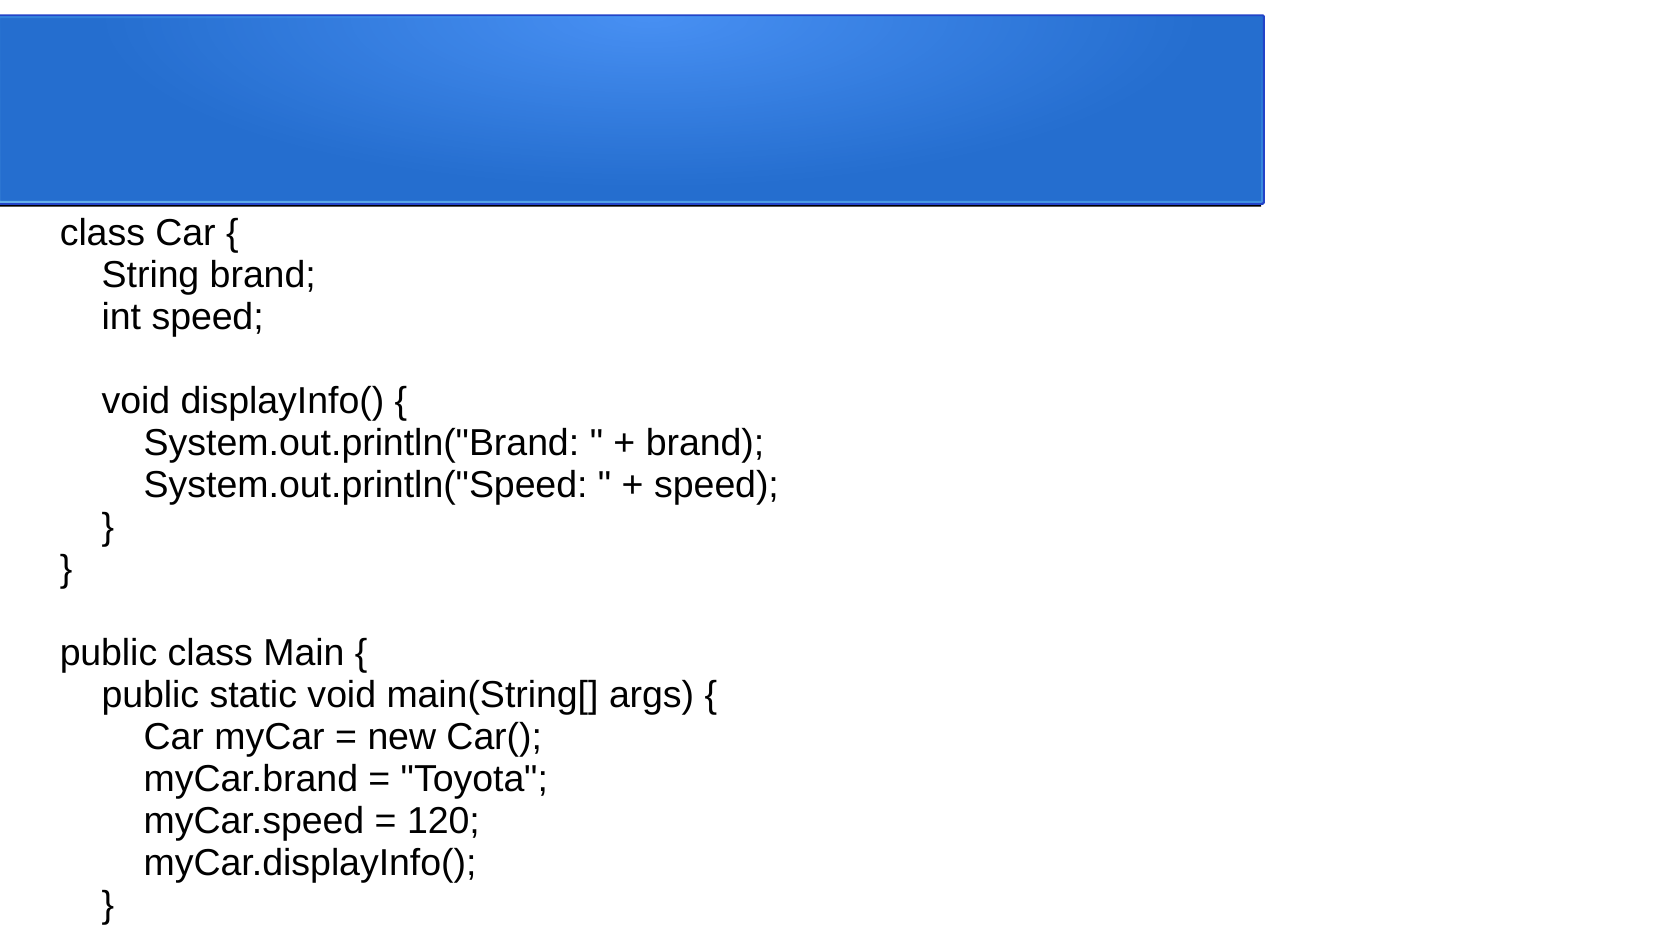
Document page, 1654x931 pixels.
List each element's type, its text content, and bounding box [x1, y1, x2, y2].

text_box class Car { String brand; int speed; void displayInfo() { System.out.println("Brand: " + brand); System.out.println("Speed: " + speed); } } public class Main { public static void main(String[] args) { Car myCar = new Car(); myCar.brand = "Toyota"; myCar.speed = 120; myCar.displayInfo(); } } [45, 204, 991, 931]
